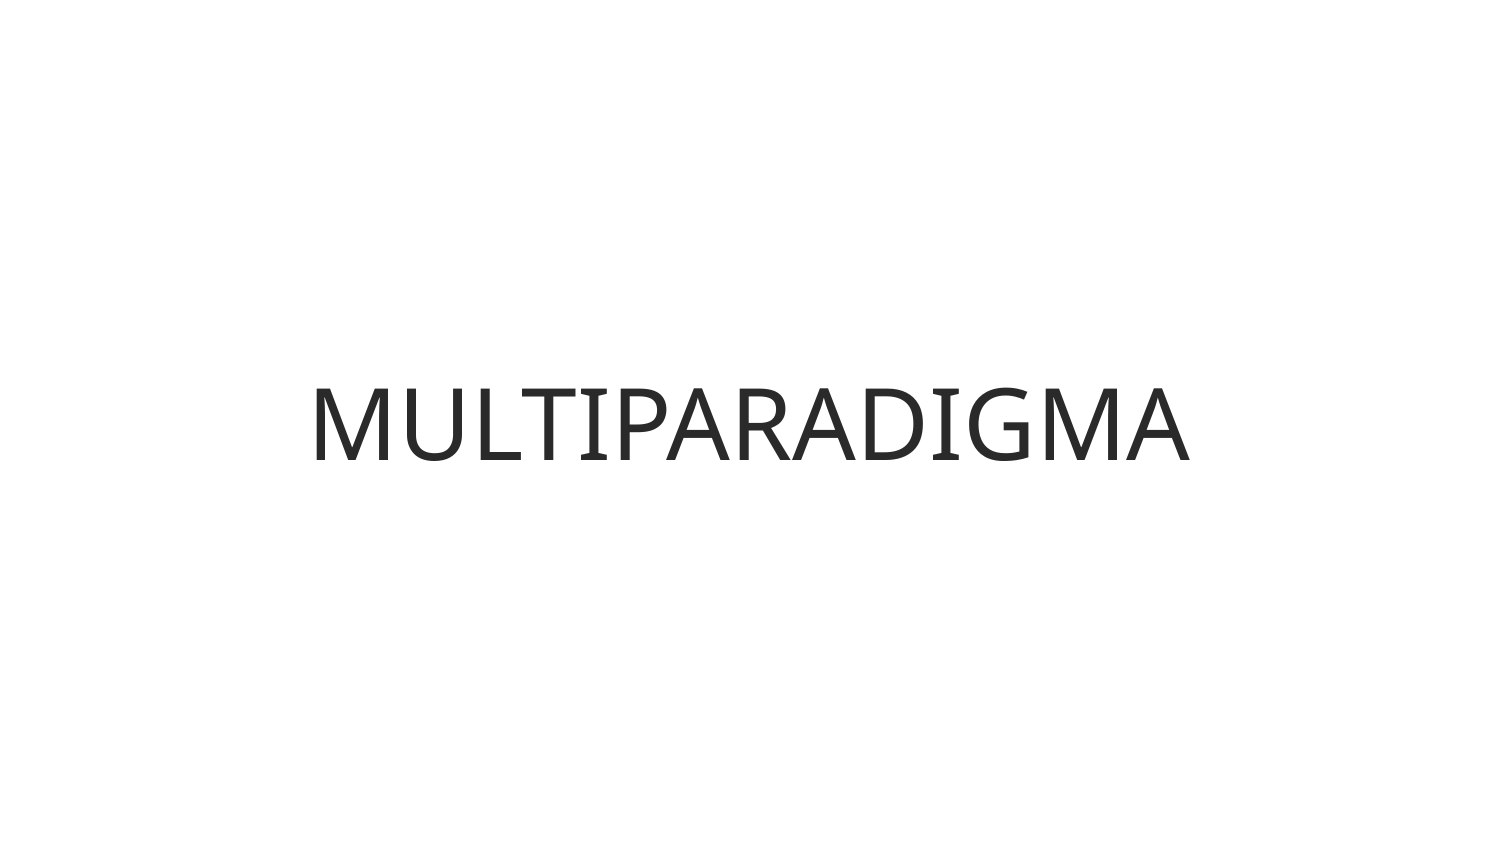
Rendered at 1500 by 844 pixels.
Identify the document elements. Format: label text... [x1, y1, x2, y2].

title MULTIPARADIGMA [227, 86, 1273, 758]
